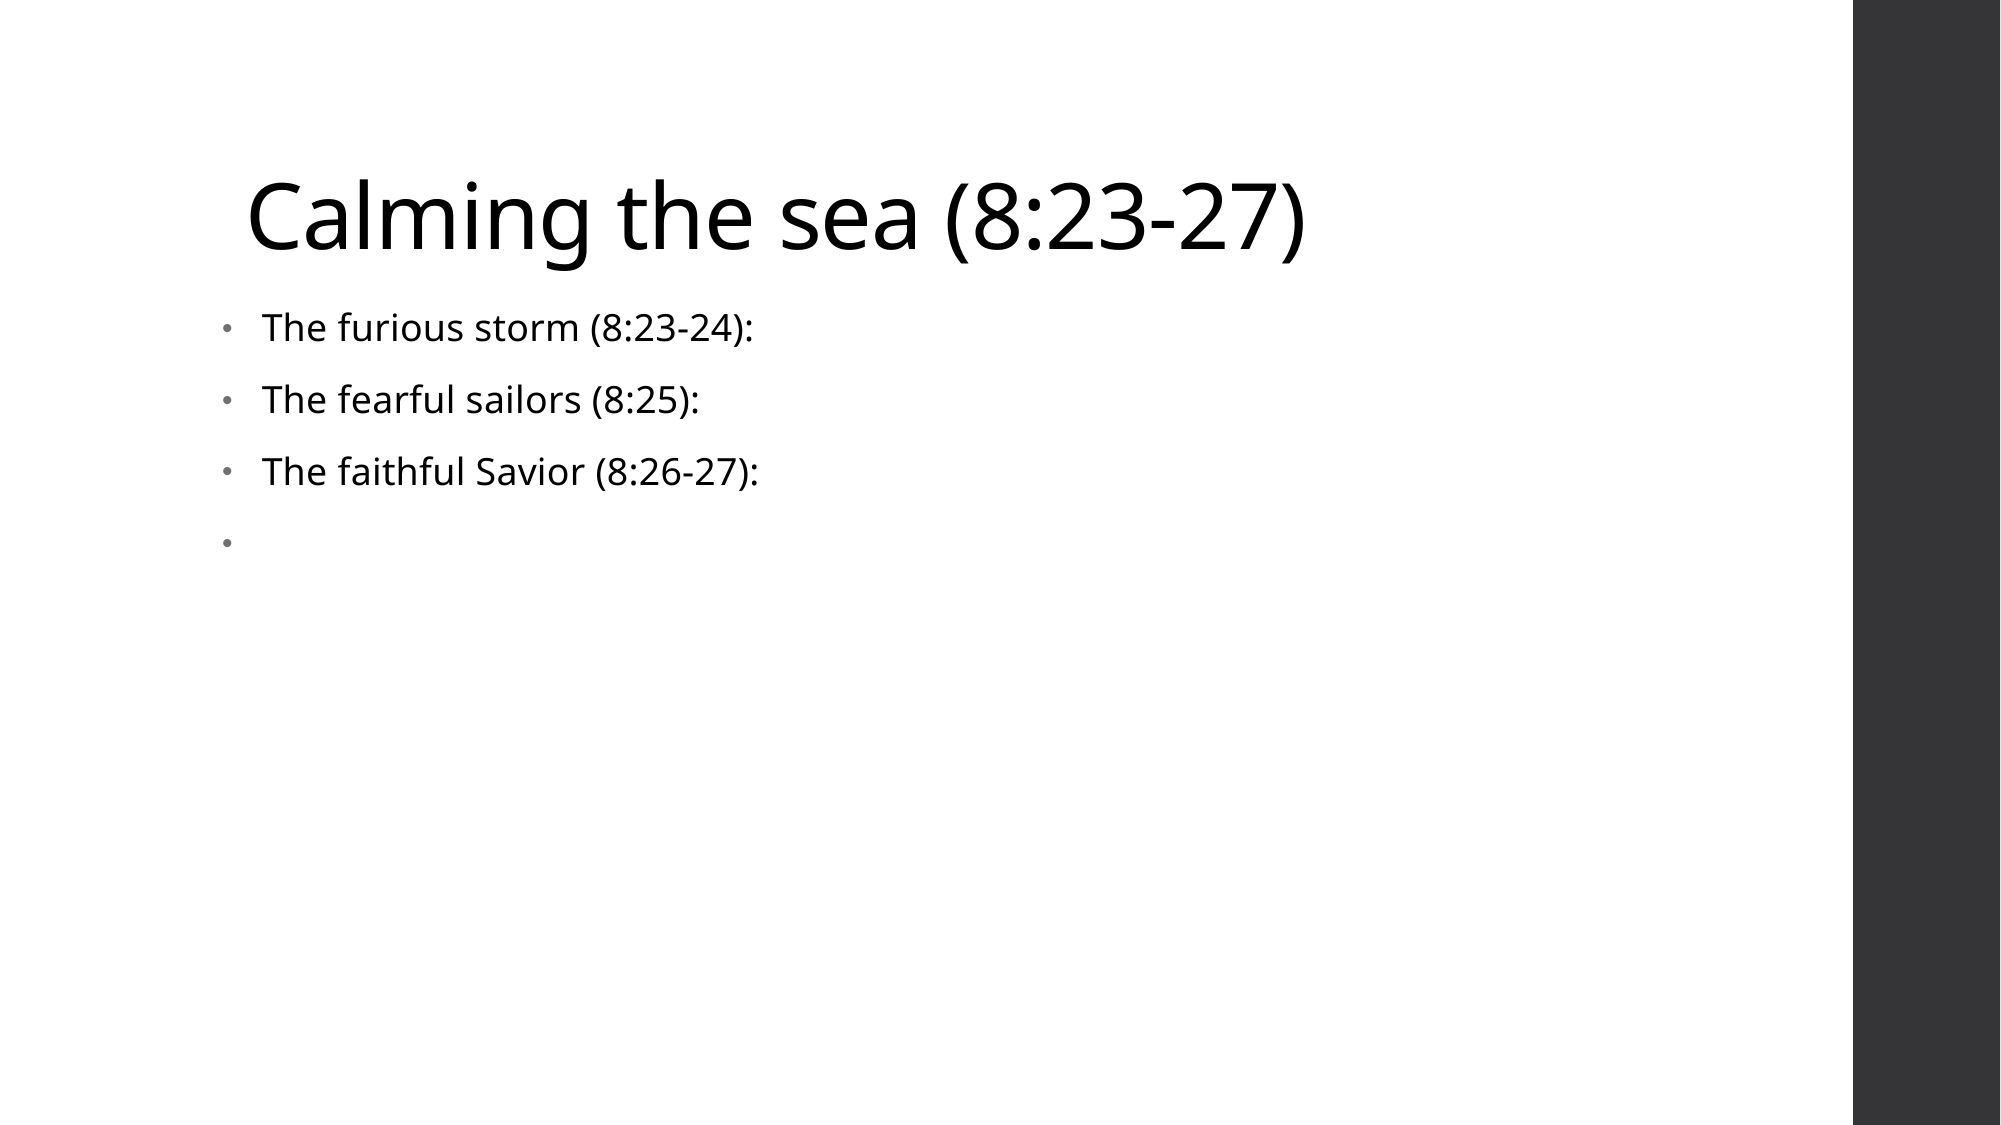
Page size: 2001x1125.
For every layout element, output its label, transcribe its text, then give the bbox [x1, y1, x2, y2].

list The furious storm (8:23-24): The fearful sailors (8:25): The faithful Savior (8:26-27): [206, 299, 1617, 1014]
title Calming the sea (8:23-27) [206, 60, 1797, 278]
